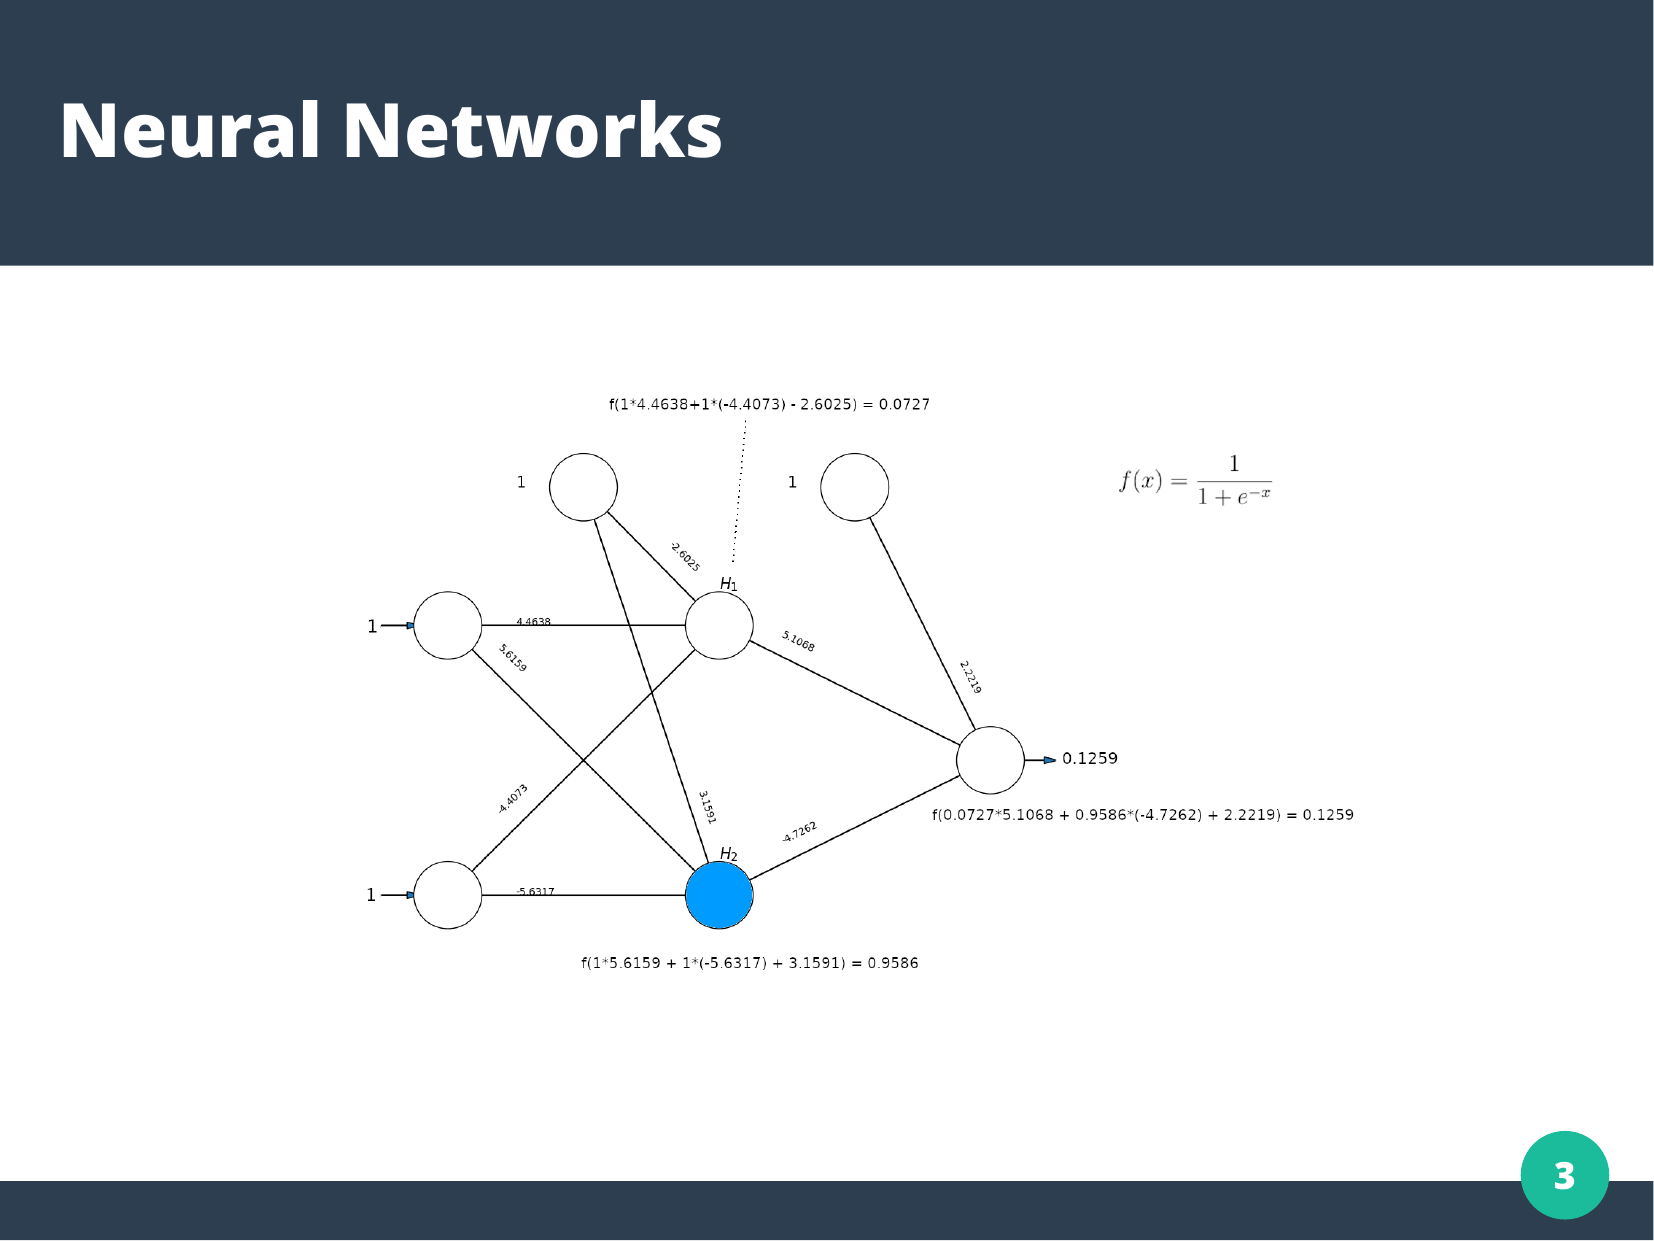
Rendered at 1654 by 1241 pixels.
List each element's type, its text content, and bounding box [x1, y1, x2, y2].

title Neural Networks [59, 49, 1595, 207]
picture [352, 374, 1381, 1006]
